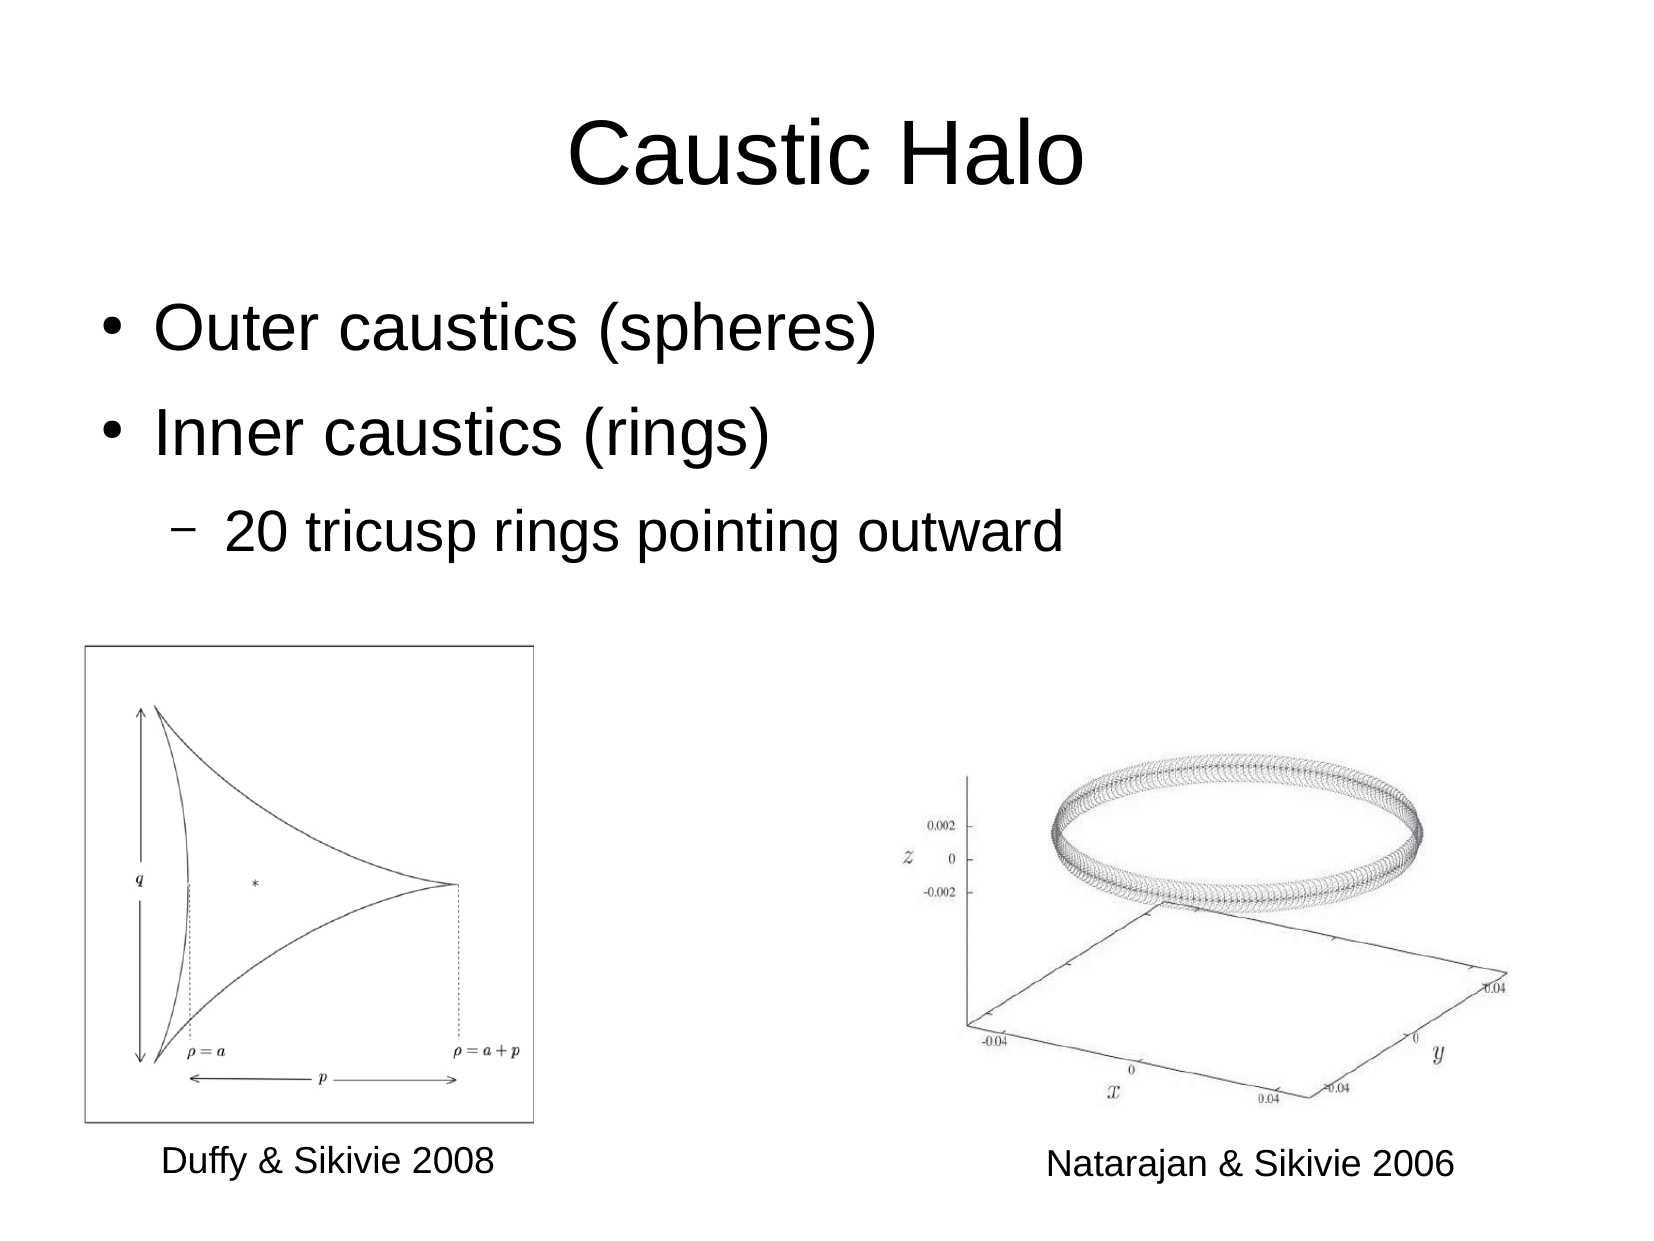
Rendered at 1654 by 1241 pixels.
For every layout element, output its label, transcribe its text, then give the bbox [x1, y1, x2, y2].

picture [82, 644, 534, 1126]
list Duffy & Sikivie 2008 [90, 1140, 540, 1240]
list Natarajan & Sikivie 2006 [975, 1142, 1486, 1241]
picture [885, 749, 1514, 1111]
list Outer caustics (spheres) Inner caustics (rings) 20 tricusp rings pointing outward [82, 290, 1538, 1010]
title Caustic Halo [82, 49, 1571, 257]
